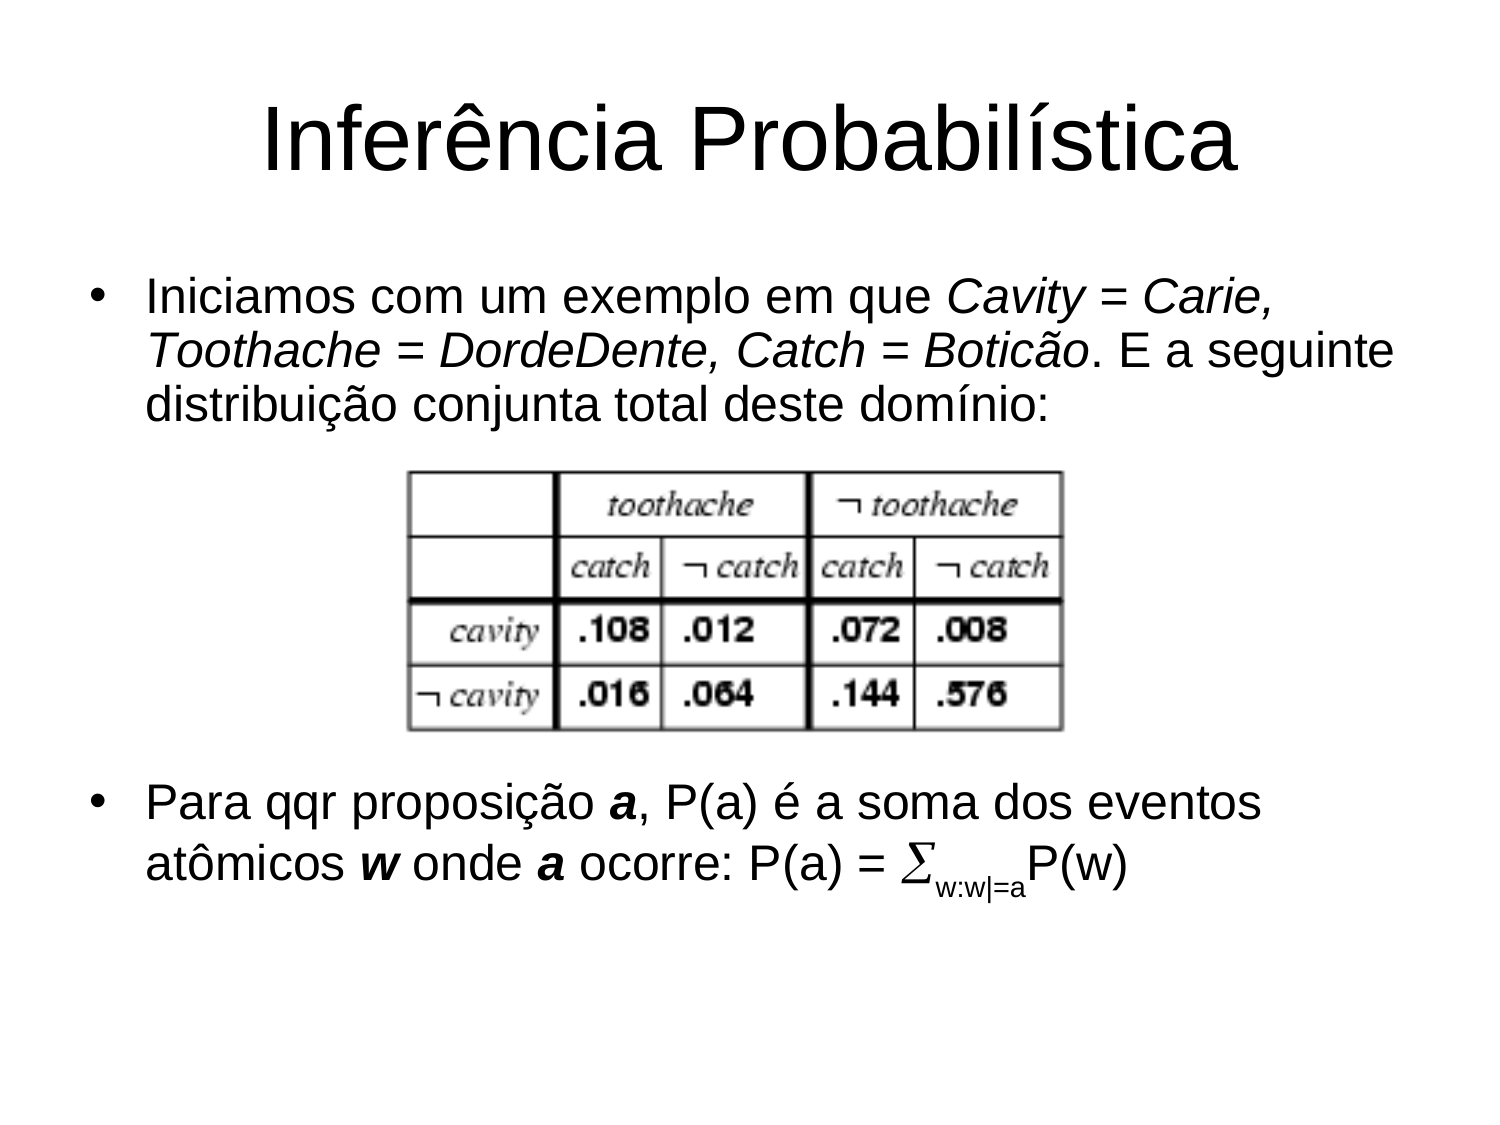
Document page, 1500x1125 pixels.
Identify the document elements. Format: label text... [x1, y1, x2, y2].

list Iniciamos com um exemplo em que Cavity = Carie, Toothache = DordeDente, Catch = Boticão. E a seguinte distribuição conjunta total deste domínio: Para qqr proposição a, P(a) é a soma dos eventos atômicos w onde a ocorre: P(a) = w:w|=aP(w) [75, 262, 1426, 1005]
title Inferência Probabilística [75, 45, 1426, 233]
